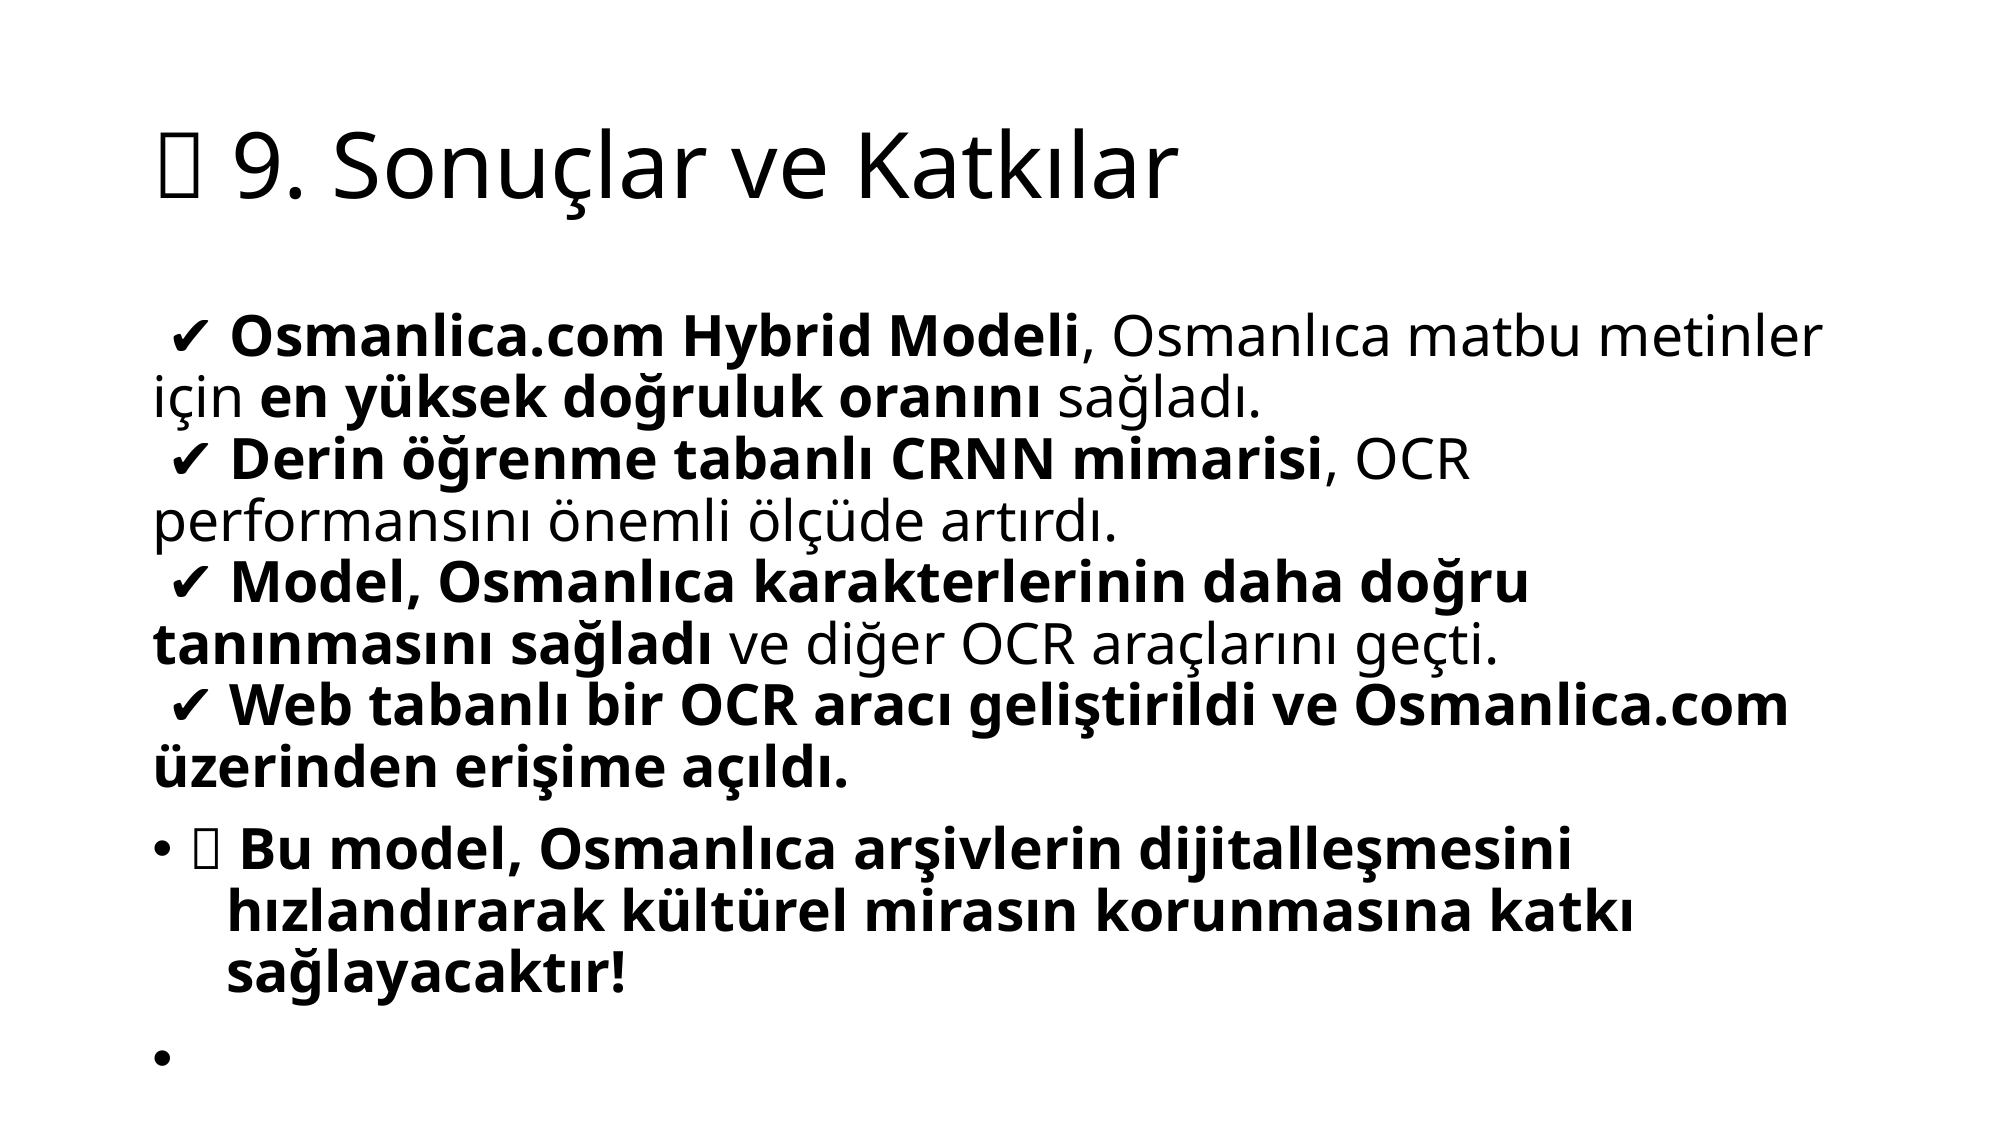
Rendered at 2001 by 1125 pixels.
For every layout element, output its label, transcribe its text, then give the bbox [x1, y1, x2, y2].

title 📌 9. Sonuçlar ve Katkılar [137, 59, 1863, 278]
list ✔ Osmanlica.com Hybrid Modeli, Osmanlıca matbu metinler için en yüksek doğruluk oranını sağladı. ✔ Derin öğrenme tabanlı CRNN mimarisi, OCR performansını önemli ölçüde artırdı. ✔ Model, Osmanlıca karakterlerinin daha doğru tanınmasını sağladı ve diğer OCR araçlarını geçti. ✔ Web tabanlı bir OCR aracı geliştirildi ve Osmanlica.com üzerinden erişime açıldı. 📌 Bu model, Osmanlıca arşivlerin dijitalleşmesini hızlandırarak kültürel mirasın korunmasına katkı sağlayacaktır! [137, 299, 1863, 1014]
